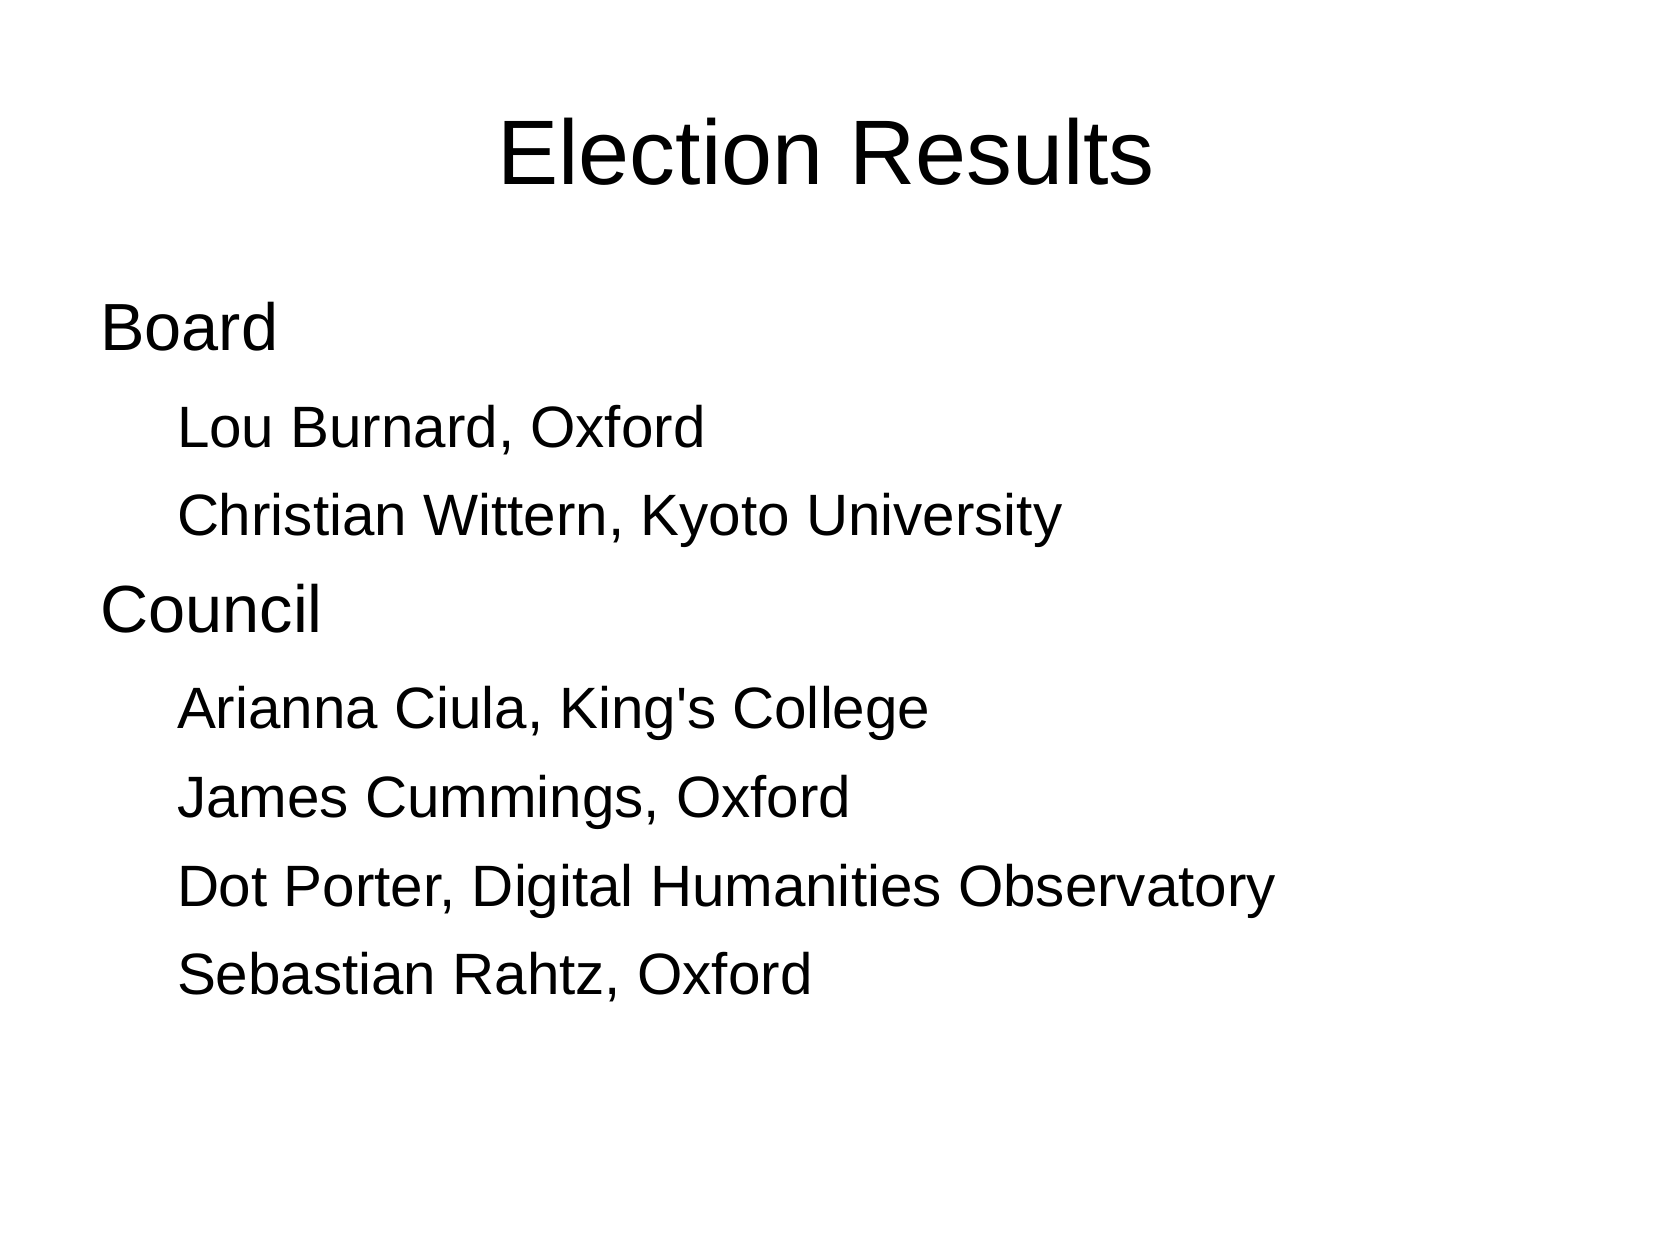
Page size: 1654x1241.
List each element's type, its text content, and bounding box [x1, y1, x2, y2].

list Board Lou Burnard, Oxford Christian Wittern, Kyoto University Council Arianna Ciula, King's College James Cummings, Oxford Dot Porter, Digital Humanities Observatory Sebastian Rahtz, Oxford [82, 290, 1571, 1094]
title Election Results [82, 49, 1571, 257]
